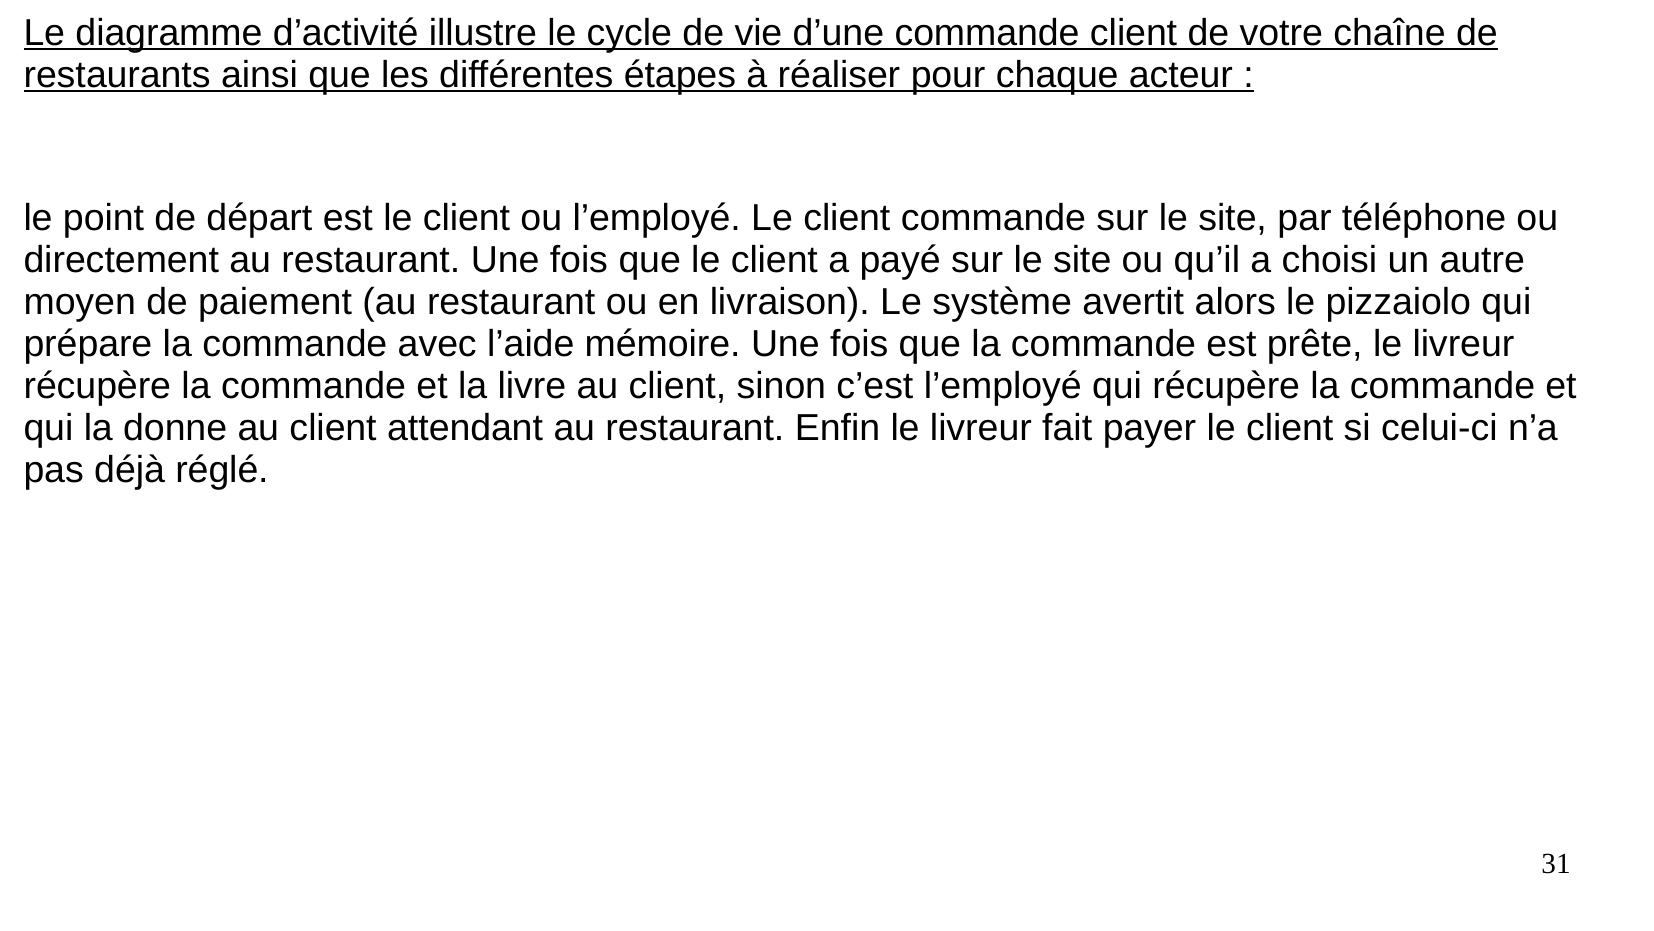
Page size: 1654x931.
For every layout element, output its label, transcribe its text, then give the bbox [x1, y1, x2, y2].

list Le diagramme d’activité illustre le cycle de vie d’une commande client de votre chaîne de restaurants ainsi que les différentes étapes à réaliser pour chaque acteur : le point de départ est le client ou l’employé. Le client commande sur le site, par téléphone ou directement au restaurant. Une fois que le client a payé sur le site ou qu’il a choisi un autre moyen de paiement (au restaurant ou en livraison). Le système avertit alors le pizzaiolo qui prépare la commande avec l’aide mémoire. Une fois que la commande est prête, le livreur récupère la commande et la livre au client, sinon c’est l’employé qui récupère la commande et qui la donne au client attendant au restaurant. Enfin le livreur fait payer le client si celui-ci n’a pas déjà réglé. [23, 11, 1619, 922]
